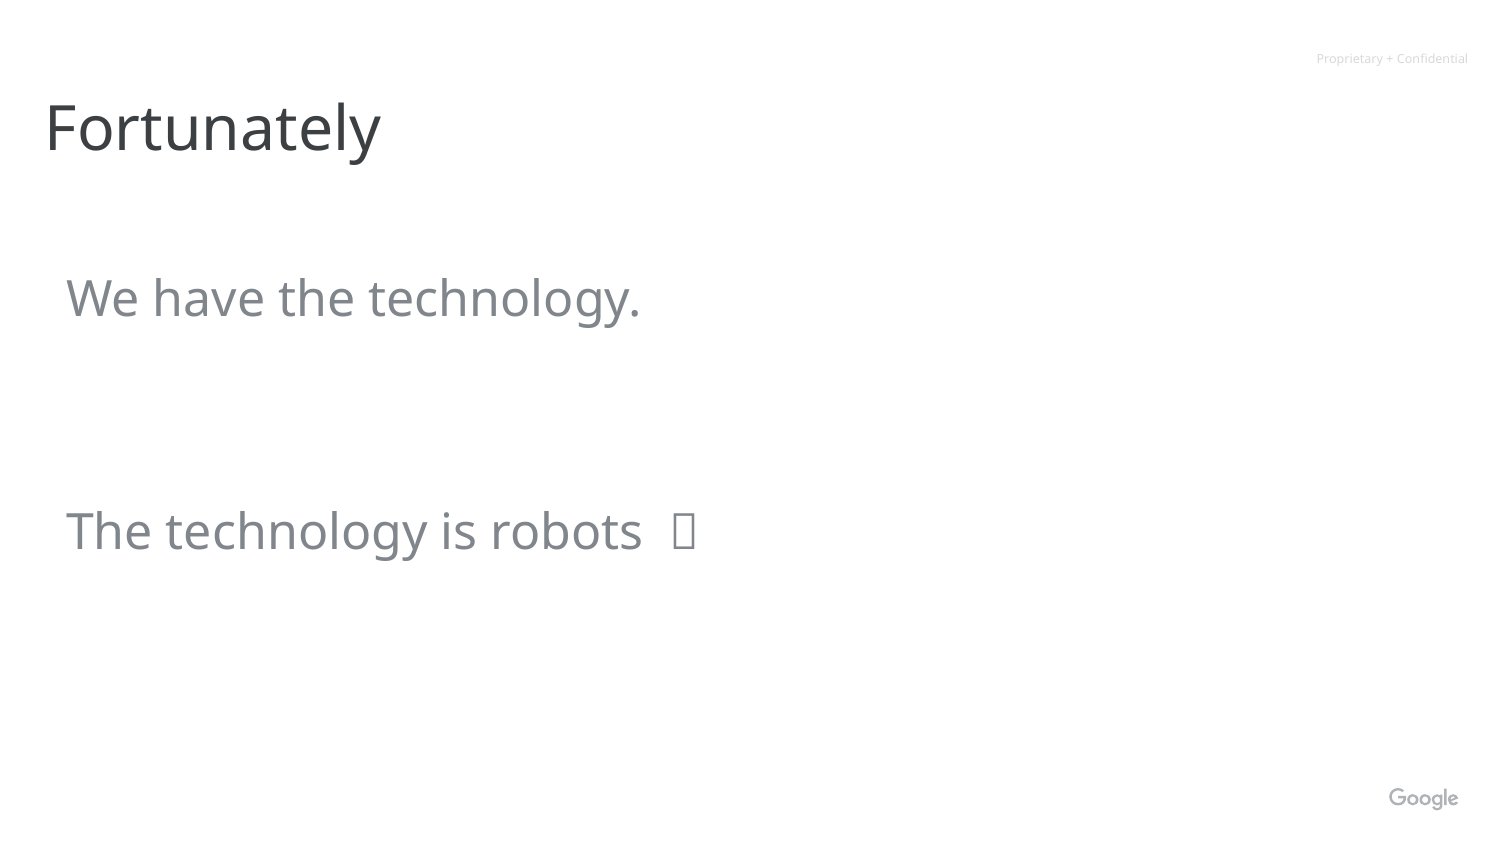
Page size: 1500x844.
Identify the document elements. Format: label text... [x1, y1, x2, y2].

title Fortunately [29, 73, 1471, 168]
list We have the technology. [51, 251, 782, 446]
list The technology is robots 🤖 [51, 484, 782, 679]
